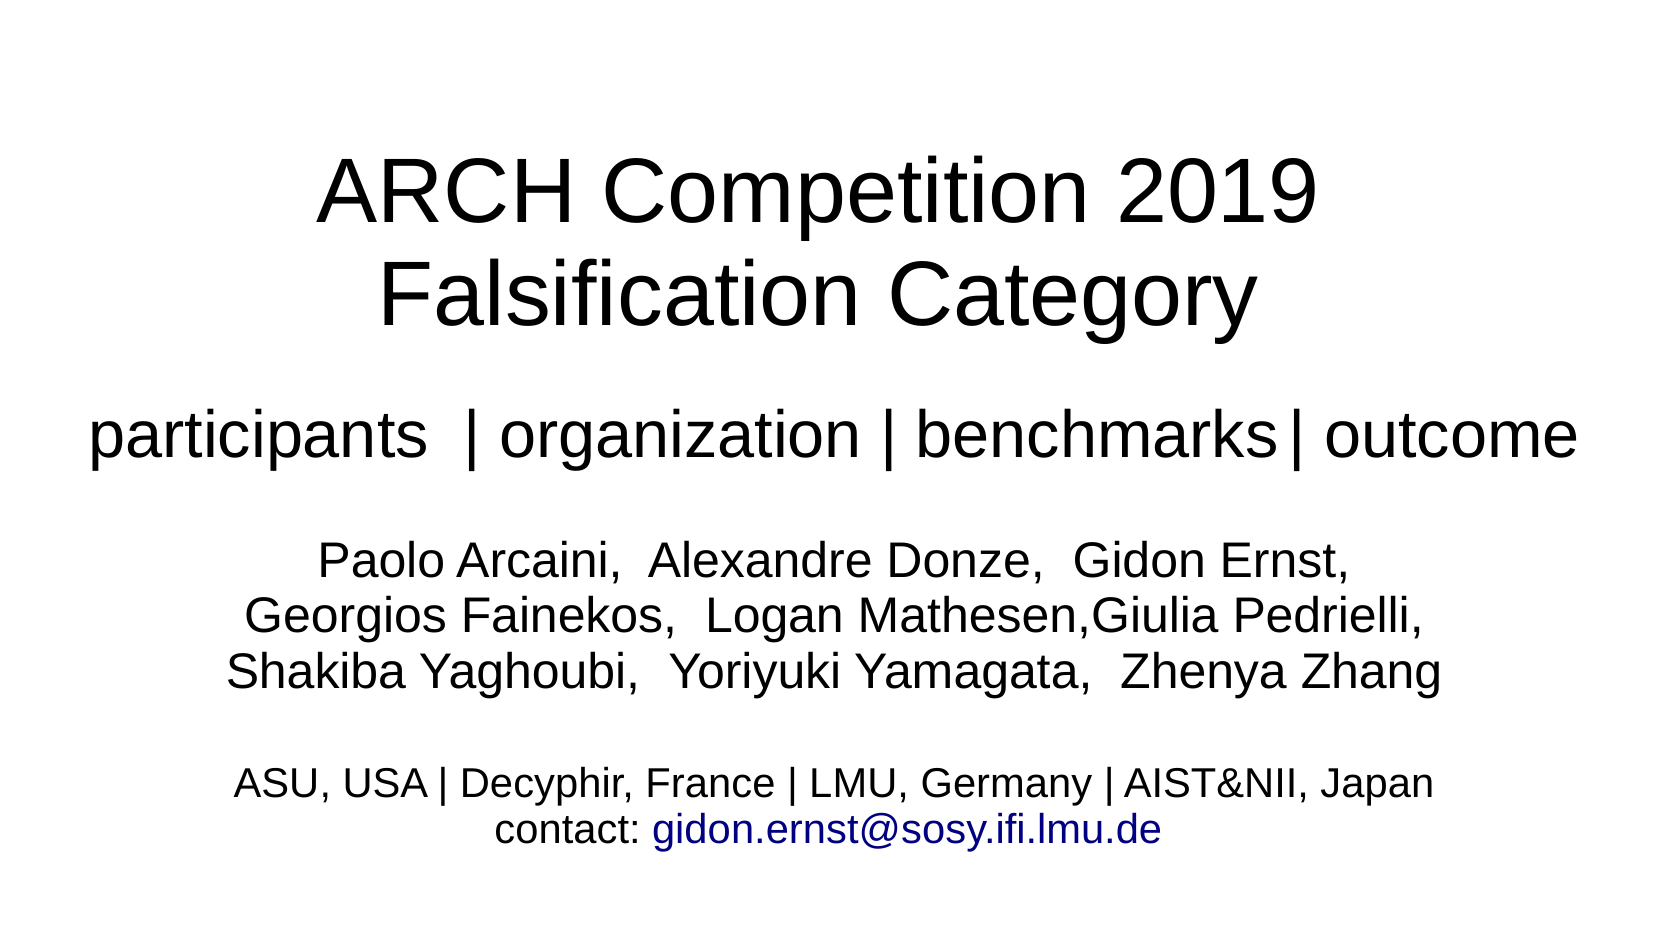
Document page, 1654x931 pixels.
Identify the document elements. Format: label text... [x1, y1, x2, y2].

title ARCH Competition 2019 Falsification Category [75, 139, 1564, 346]
subtitle participants | organization | benchmarks | outcome Paolo Arcaini, Alexandre Donze, Gidon Ernst, Georgios Fainekos, Logan Mathesen,Giulia Pedrielli, Shakiba Yaghoubi, Yoriyuki Yamagata, Zhenya Zhang ASU, USA | Decyphir, France | LMU, Germany | AIST&NII, Japan contact: gidon.ernst@sosy.ifi.lmu.de [15, 396, 1654, 928]
